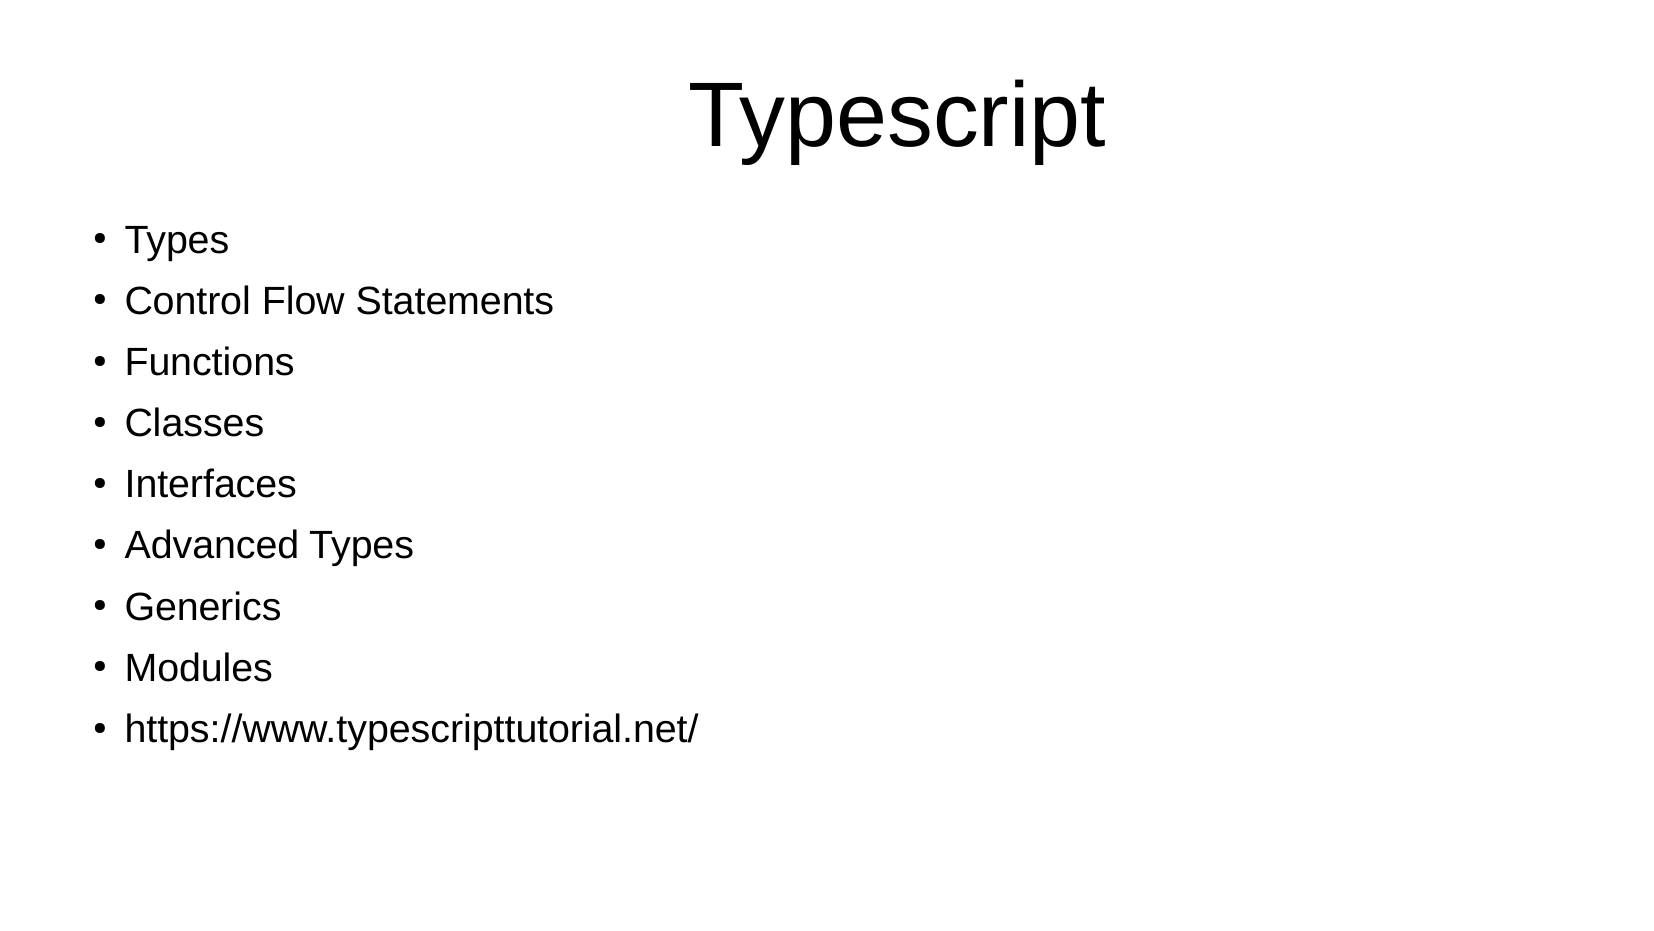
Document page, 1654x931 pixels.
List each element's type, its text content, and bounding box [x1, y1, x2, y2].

list Types Control Flow Statements Functions Classes Interfaces Advanced Types Generics Modules https://www.typescripttutorial.net/ [82, 217, 1571, 758]
title Typescript [82, 37, 1571, 193]
